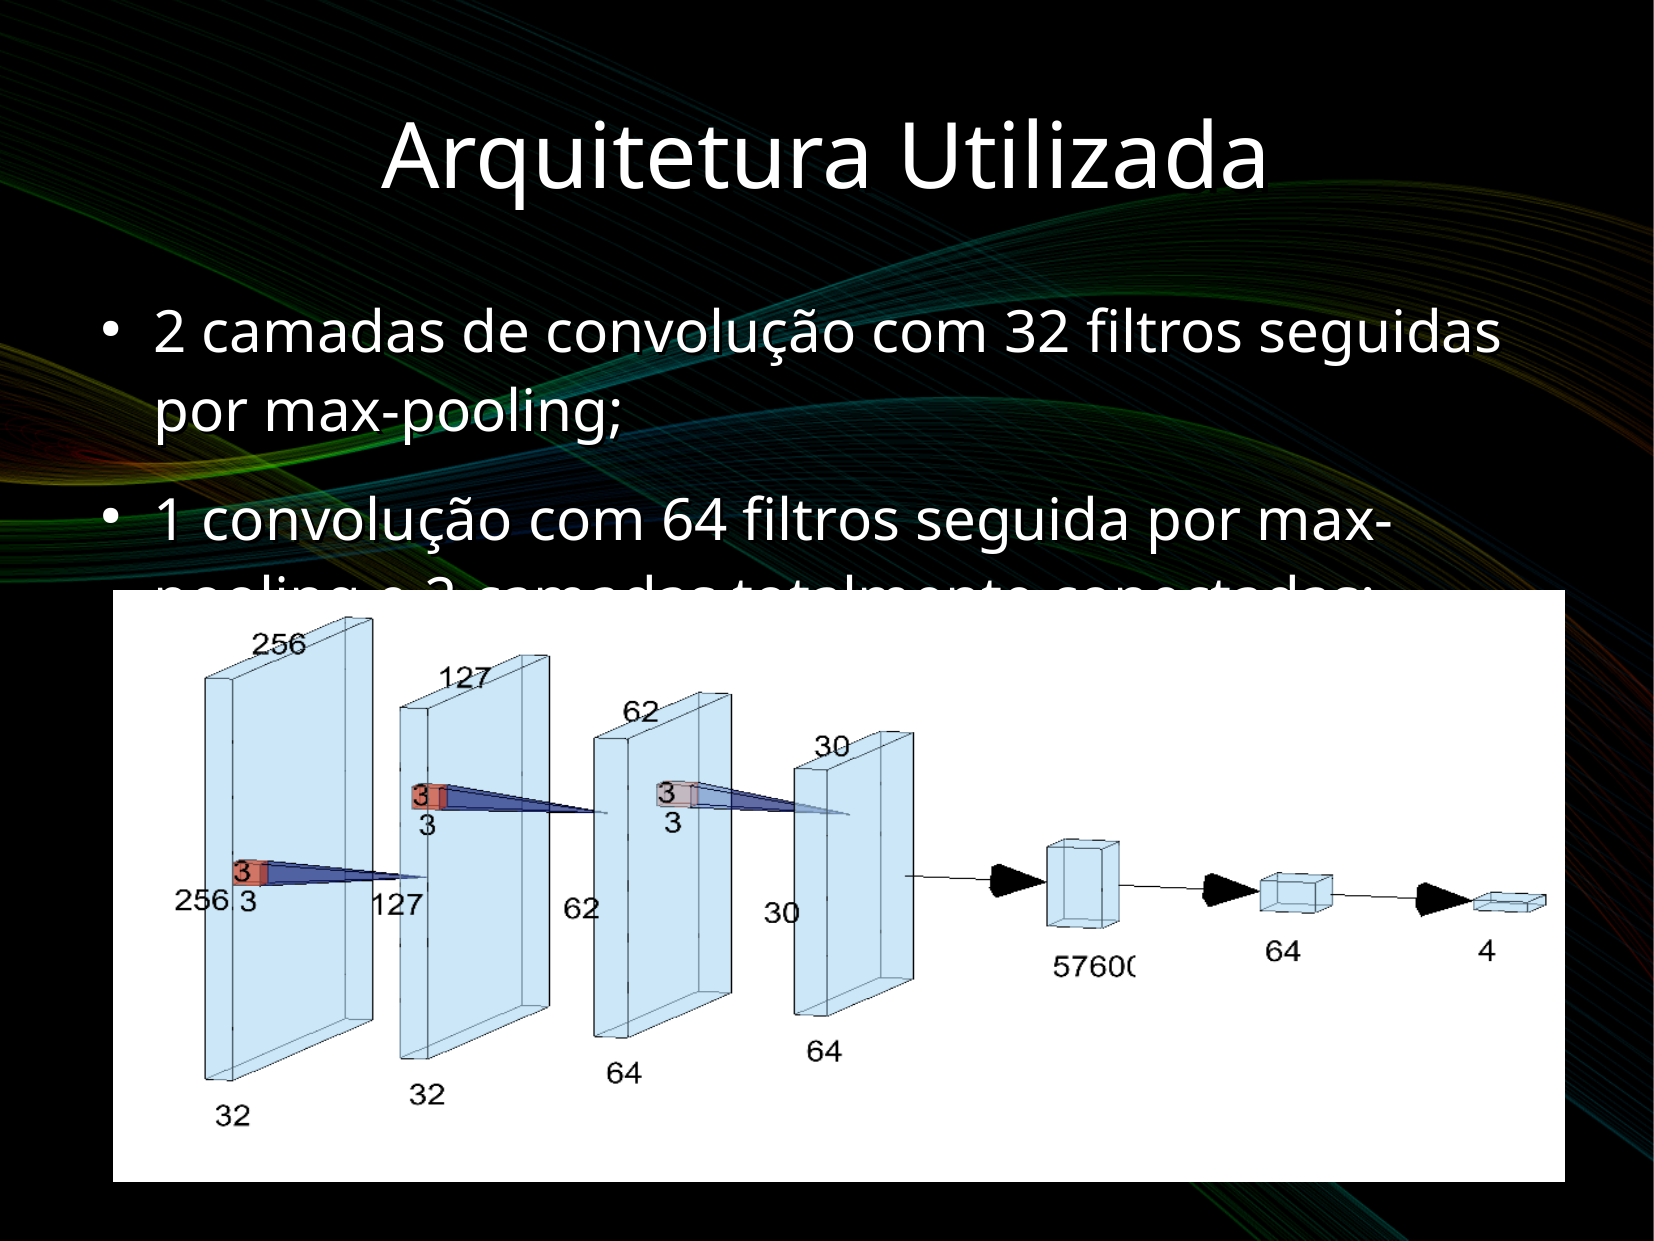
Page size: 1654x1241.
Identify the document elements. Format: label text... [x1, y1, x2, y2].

picture [0, 0, 1654, 1241]
title Arquitetura Utilizada [82, 49, 1571, 257]
list 2 camadas de convolução com 32 filtros seguidas por max-pooling; 1 convolução com 64 filtros seguida por max-pooling e 2 camadas totalmente conectadas; [82, 290, 1571, 1010]
